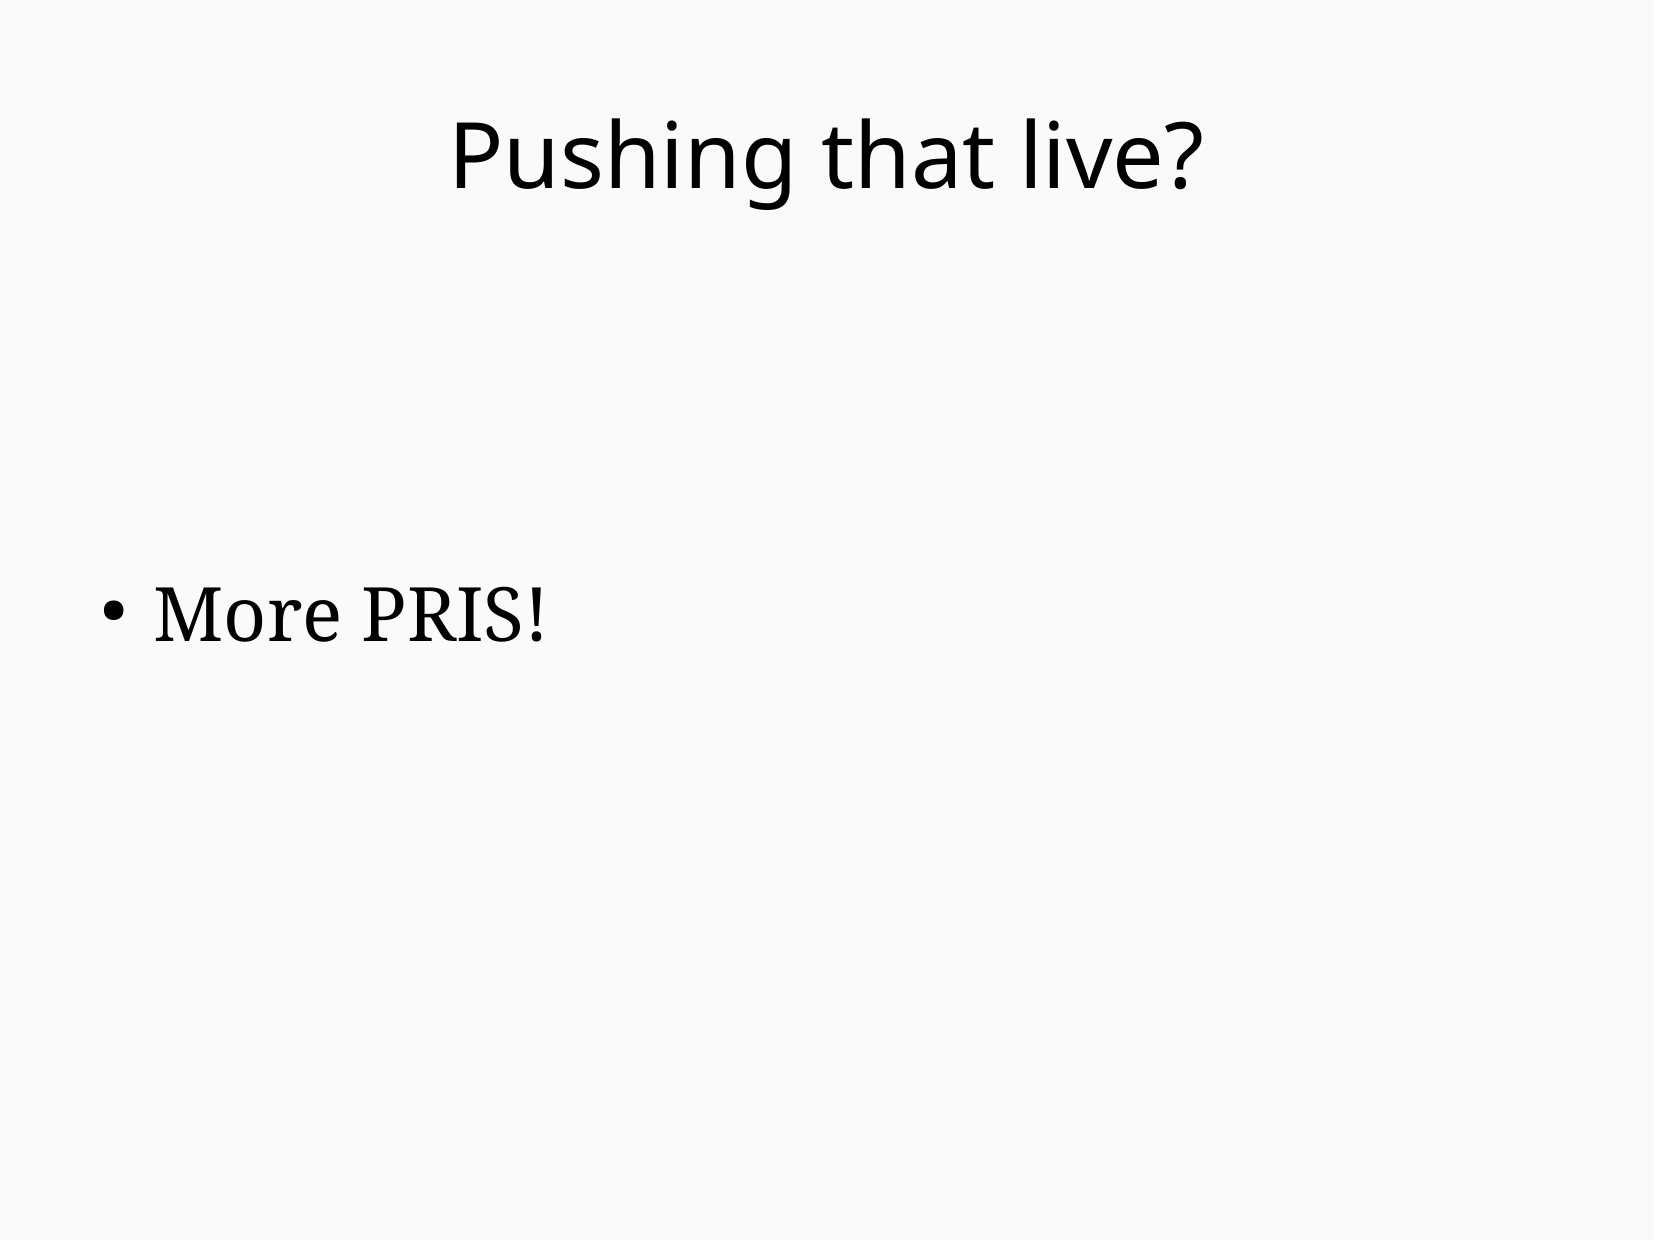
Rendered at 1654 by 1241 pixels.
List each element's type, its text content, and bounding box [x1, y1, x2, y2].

title Pushing that live? [82, 49, 1571, 257]
list More PRIS! [82, 290, 1571, 1010]
